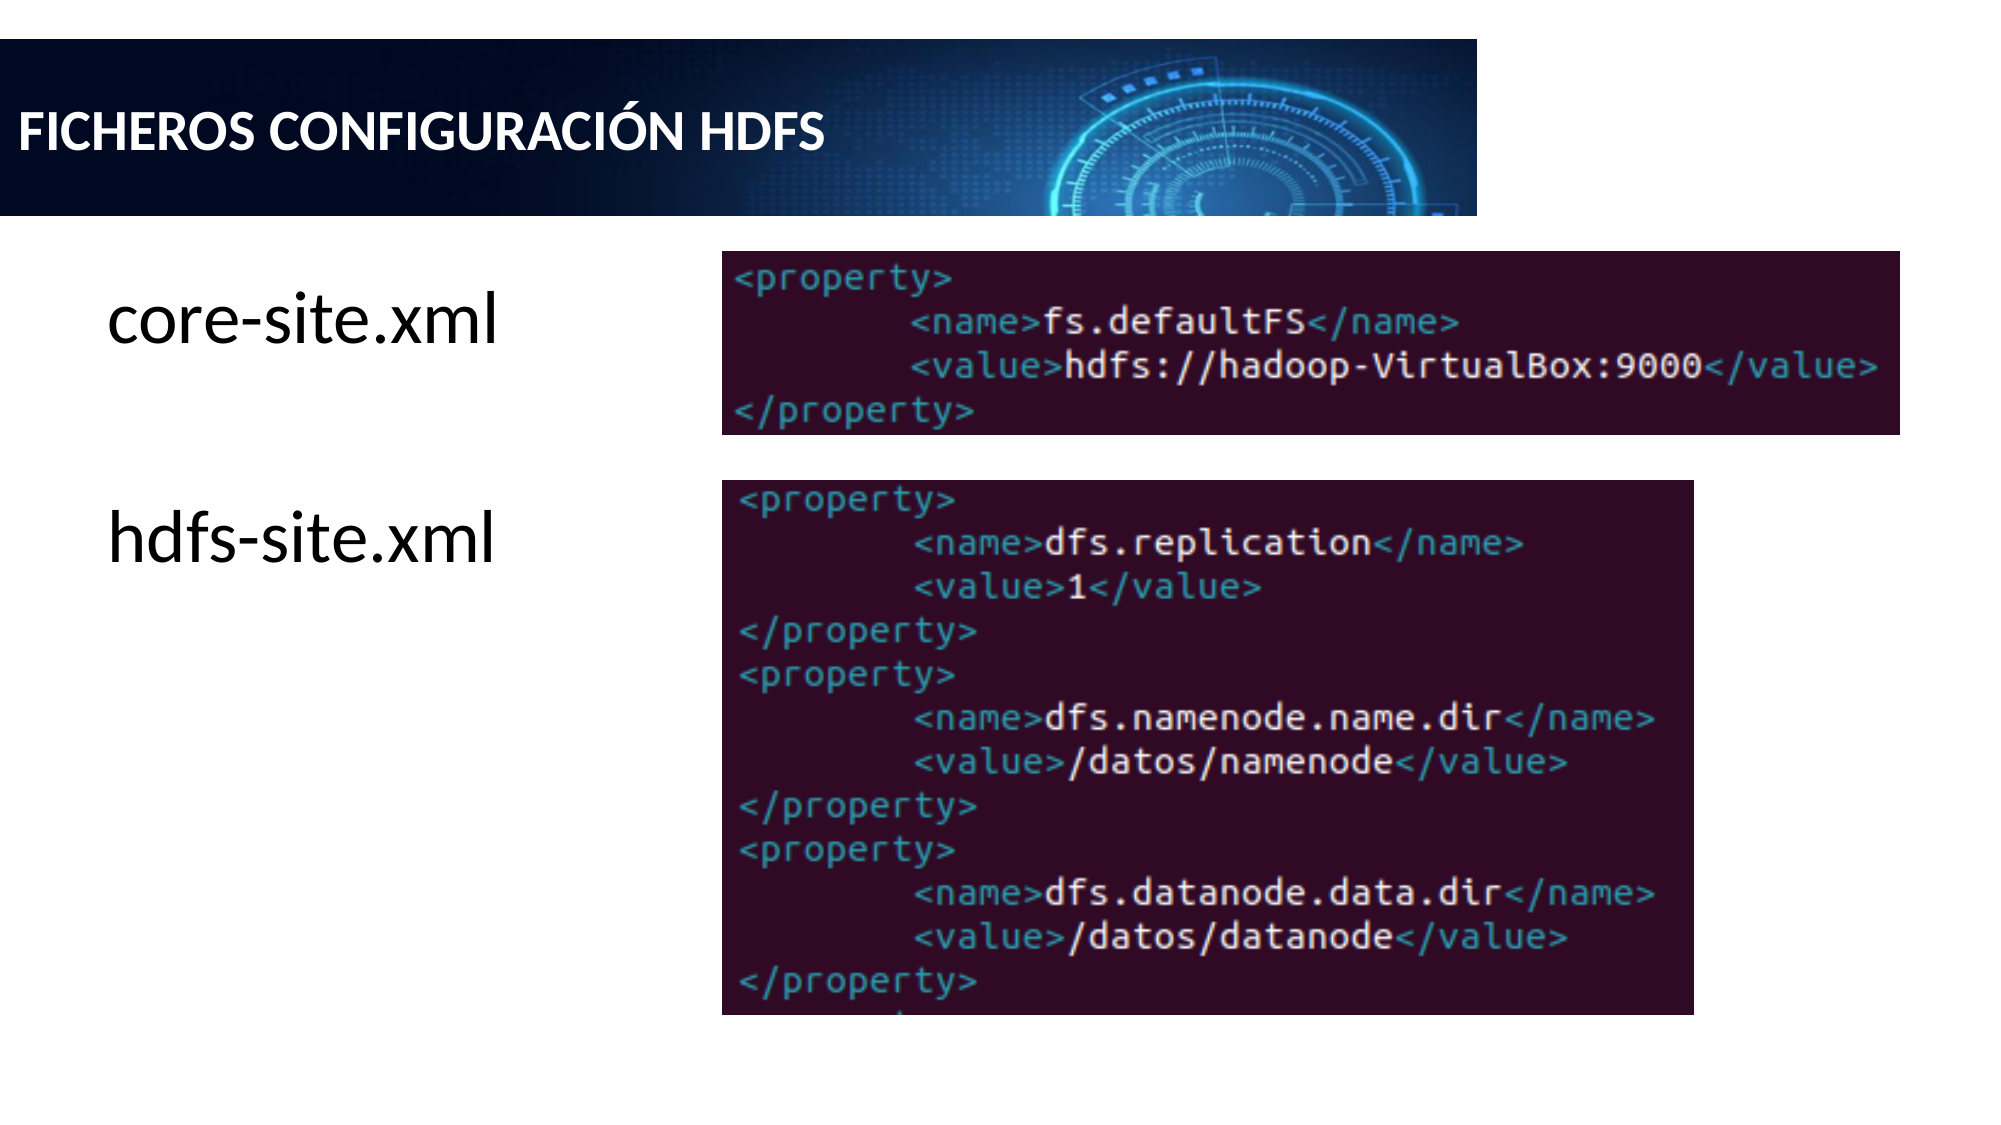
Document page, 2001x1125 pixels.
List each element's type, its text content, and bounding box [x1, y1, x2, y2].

picture [722, 251, 1900, 435]
text_box hdfs-site.xml [92, 480, 684, 586]
picture [722, 480, 1694, 1015]
text_box core-site.xml [92, 261, 684, 367]
picture [0, 39, 1477, 216]
text_box FICHEROS CONFIGURACIÓN HDFS [3, 84, 842, 170]
